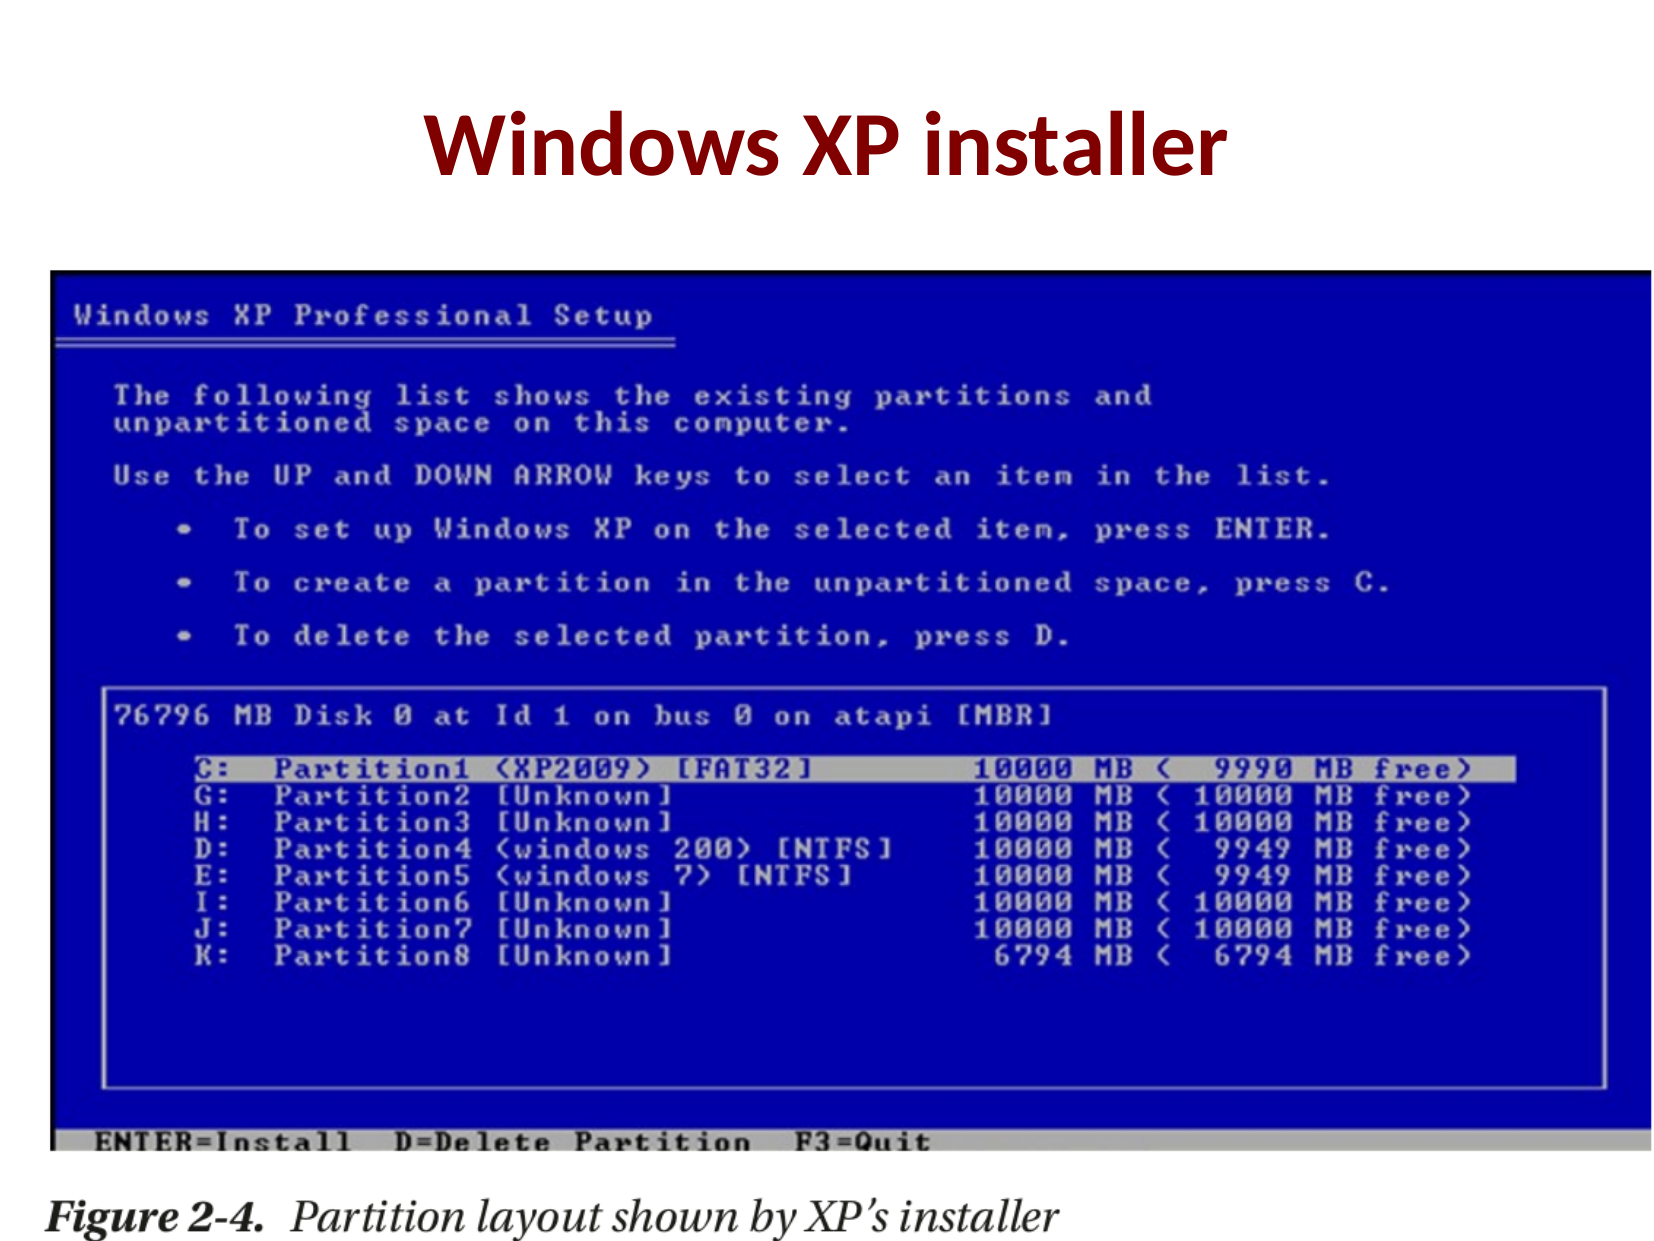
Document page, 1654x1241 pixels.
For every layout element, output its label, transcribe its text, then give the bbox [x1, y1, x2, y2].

picture [11, 231, 1654, 1241]
title Windows XP installer [82, 49, 1571, 231]
